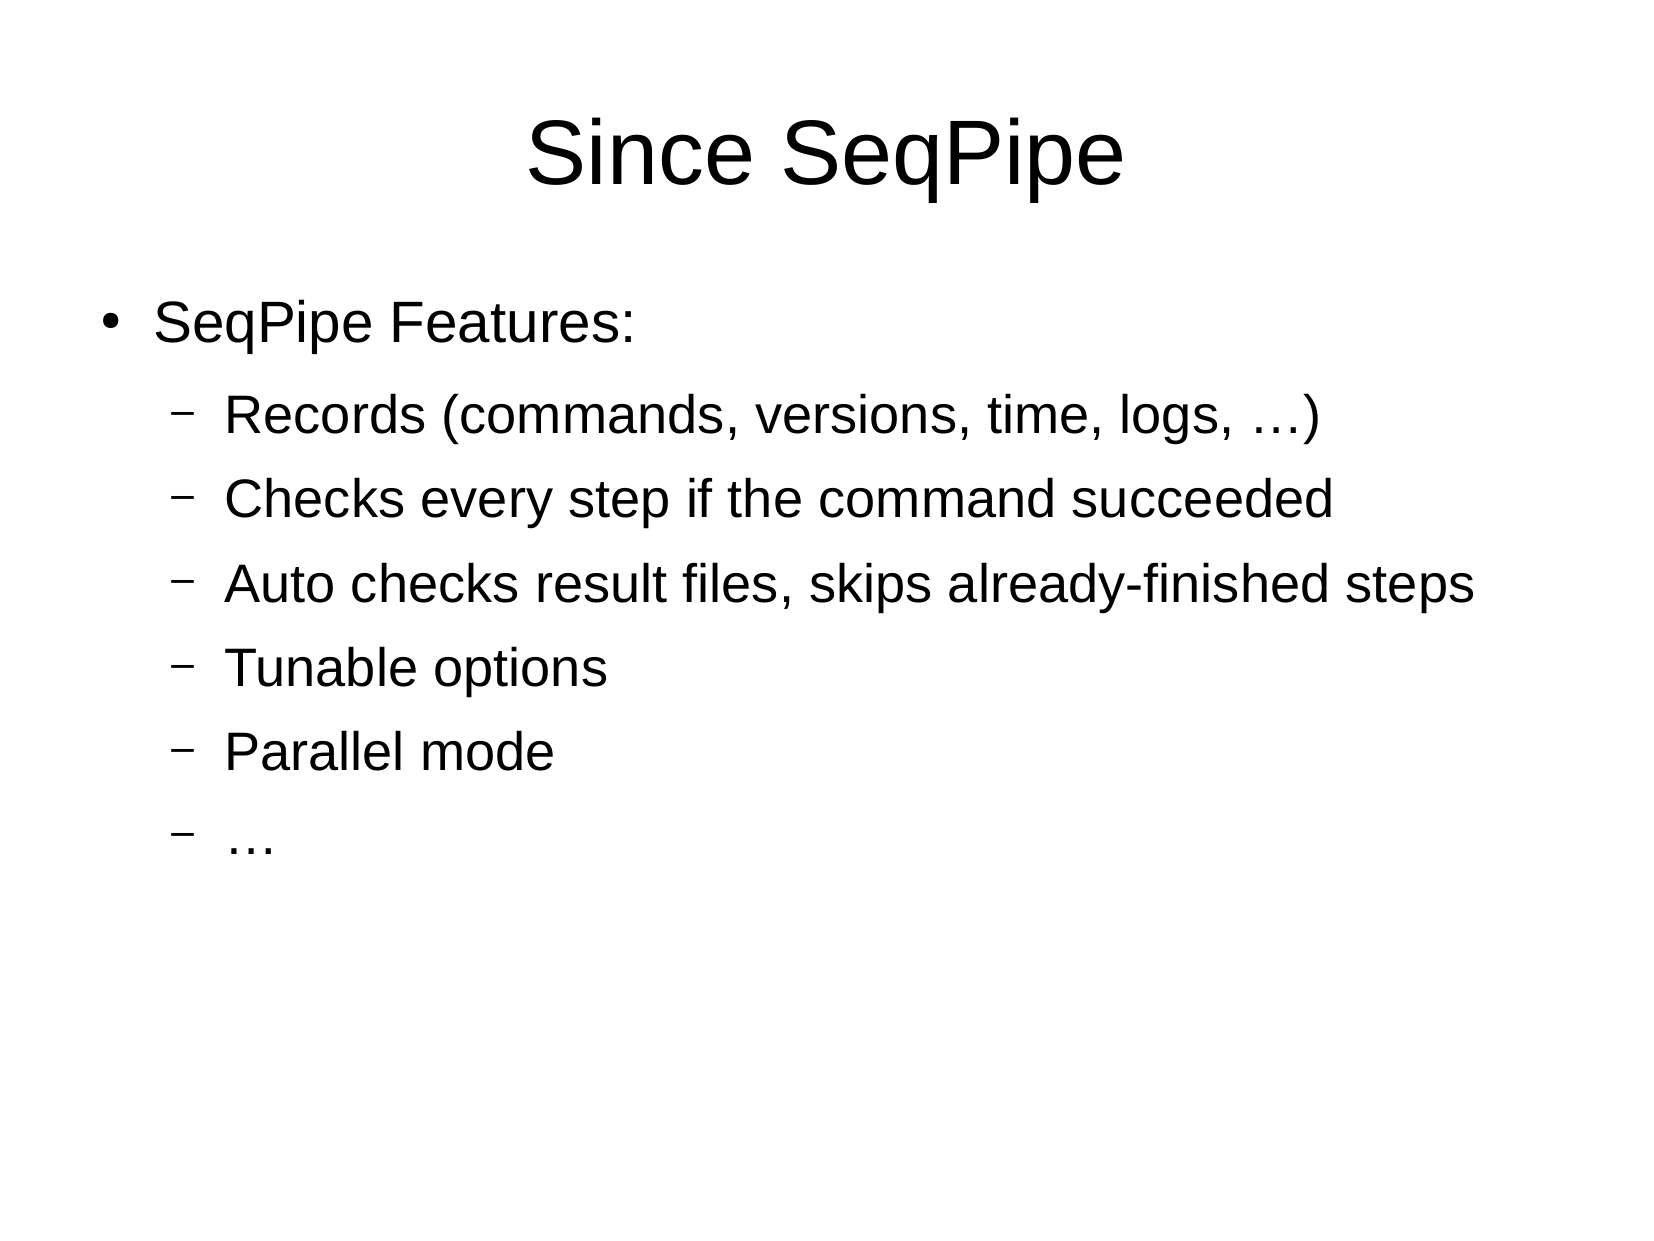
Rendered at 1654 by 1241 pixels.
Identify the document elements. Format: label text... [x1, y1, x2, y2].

title Since SeqPipe [82, 49, 1571, 257]
list SeqPipe Features: Records (commands, versions, time, logs, …) Checks every step if the command succeeded Auto checks result files, skips already-finished steps Tunable options Parallel mode … [82, 290, 1538, 1010]
